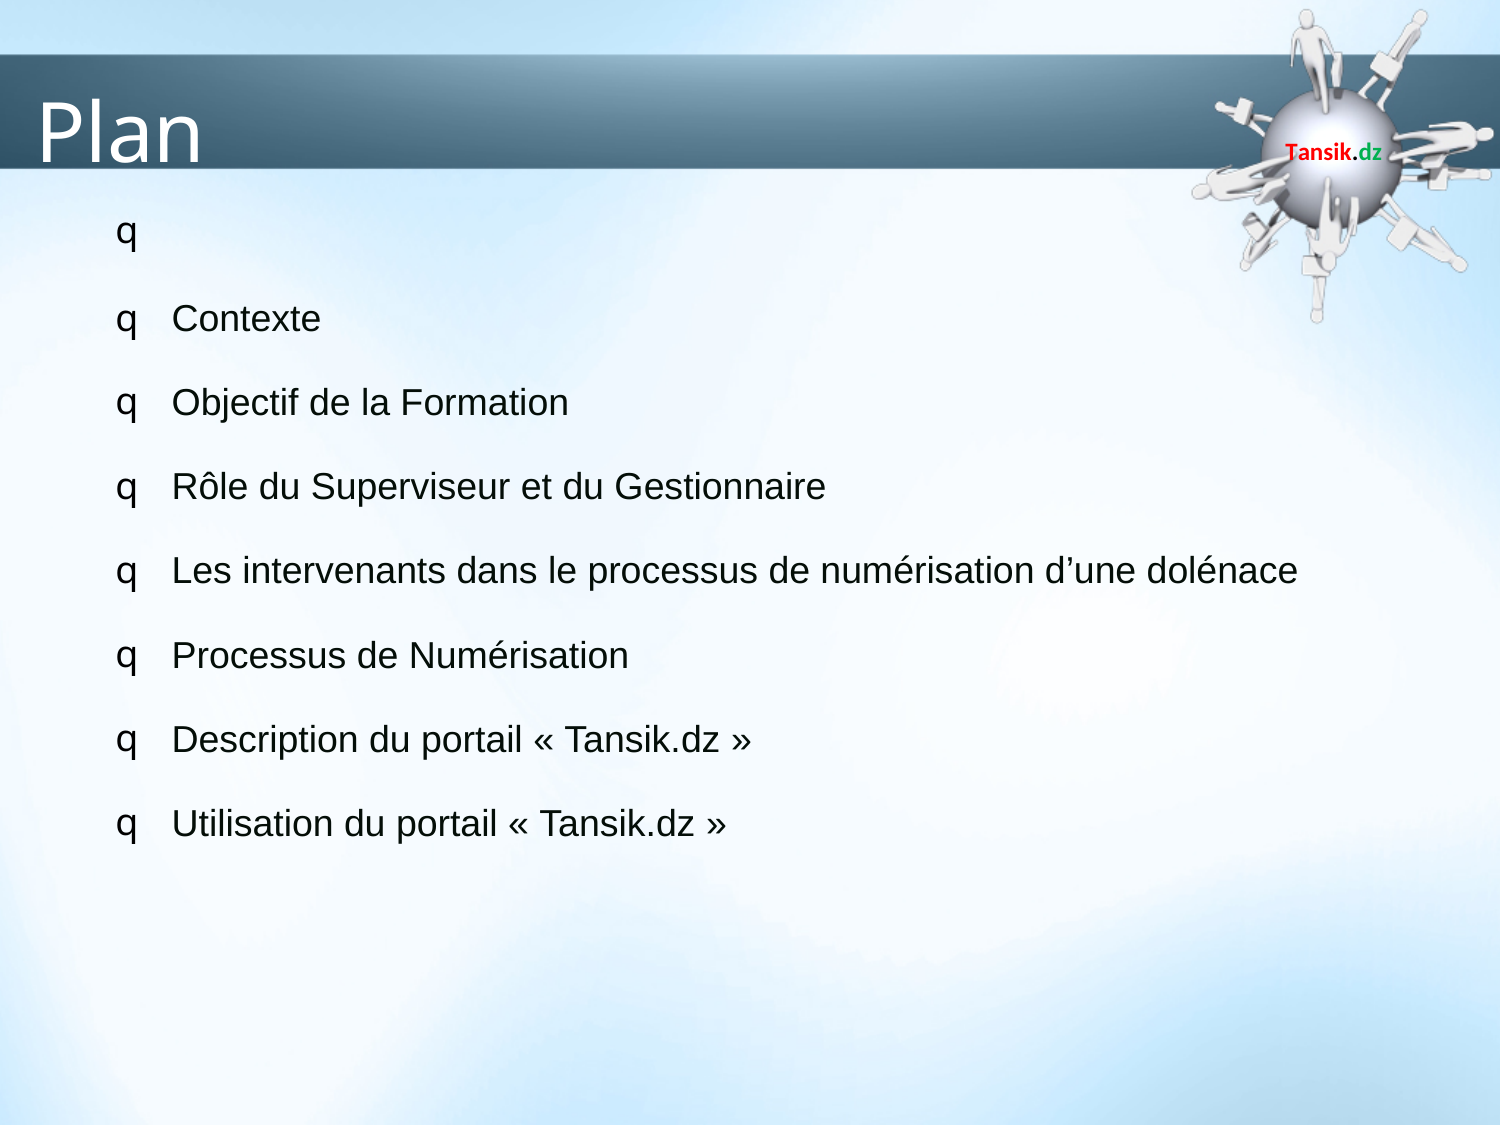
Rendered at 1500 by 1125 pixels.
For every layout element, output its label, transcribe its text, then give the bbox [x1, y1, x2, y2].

text_box Tansik.dz [1270, 127, 1413, 184]
text_box Contexte Objectif de la Formation Rôle du Superviseur et du Gestionnaire Les intervenants dans le processus de numérisation d’une dolénace Processus de Numérisation Description du portail « Tansik.dz » Utilisation du portail « Tansik.dz » [100, 196, 1329, 1000]
title Plan [20, 71, 1383, 155]
